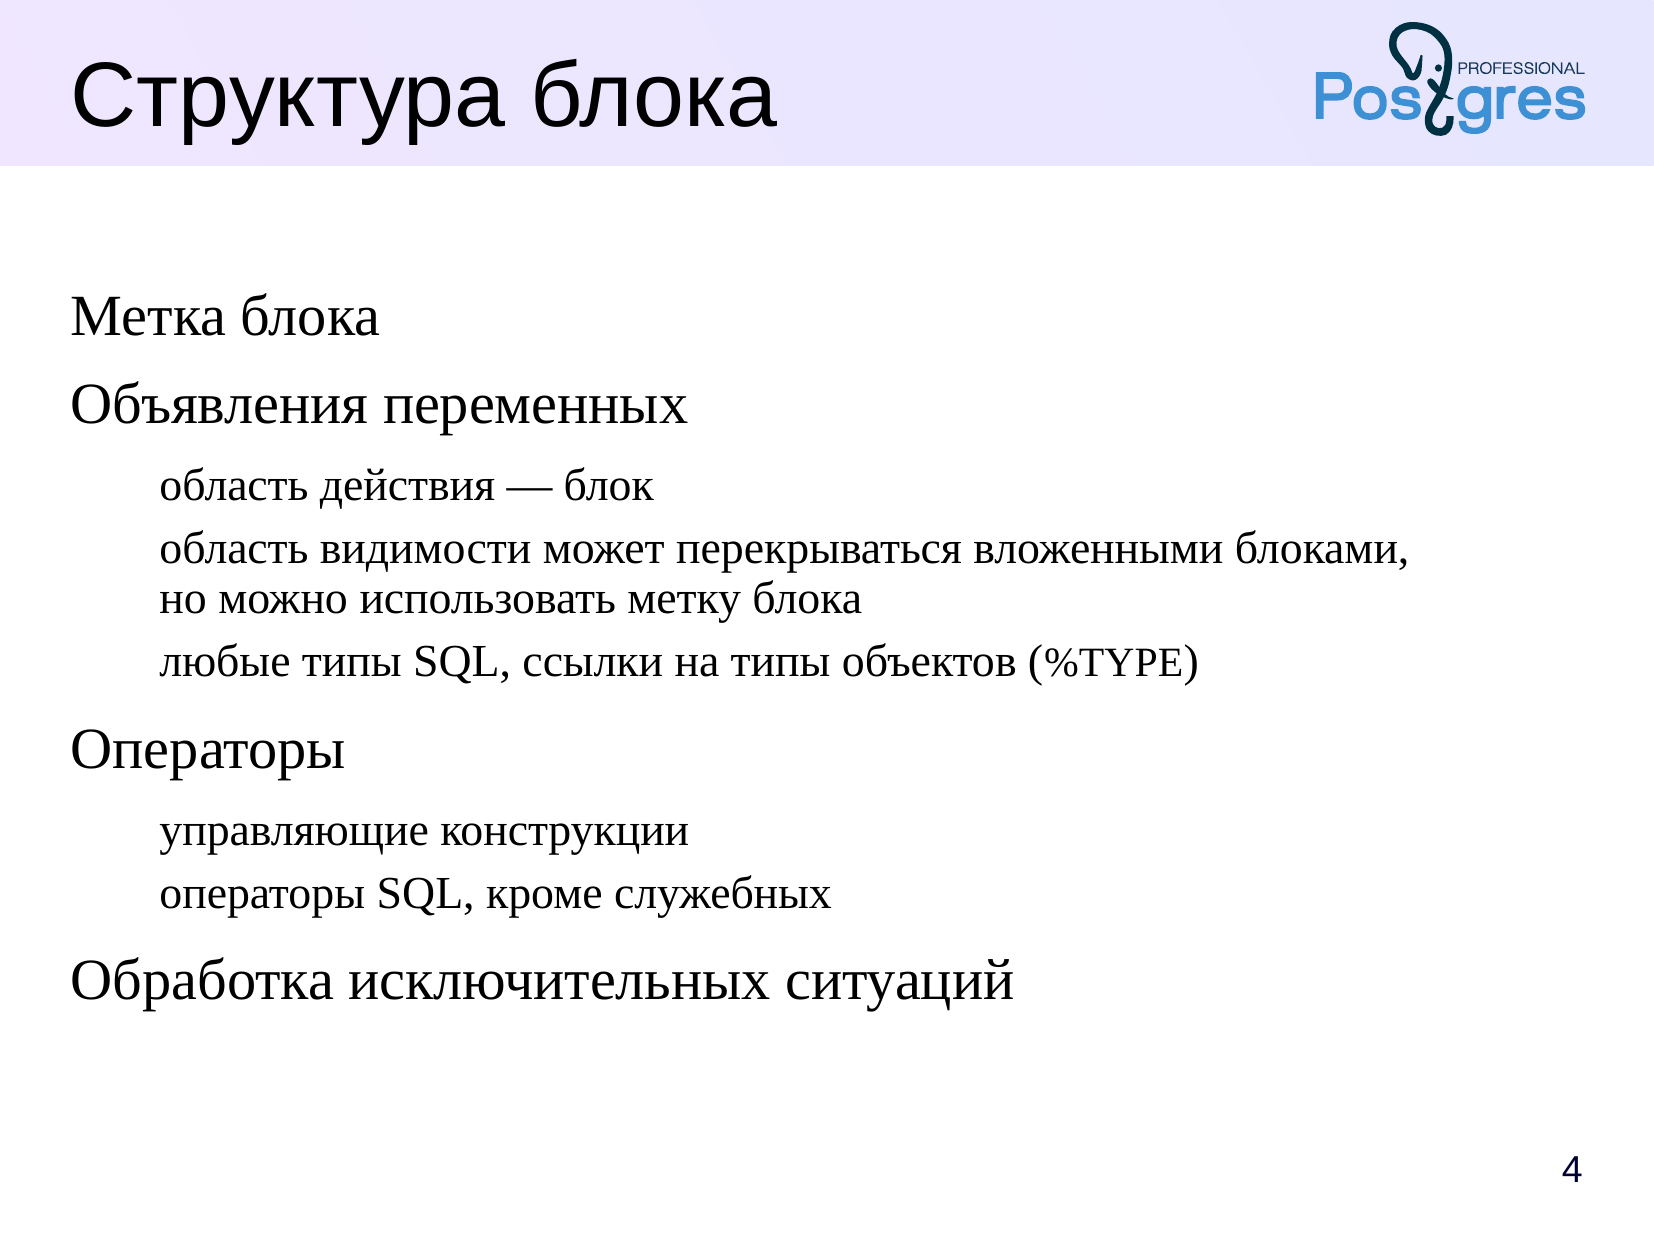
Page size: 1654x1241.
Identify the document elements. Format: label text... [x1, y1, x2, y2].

title Структура блока [70, 43, 1241, 147]
list Метка блока Объявления переменных область действия — блок область видимости может перекрываться вложенными блоками, но можно использовать метку блока любые типы SQL, ссылки на типы объектов (%TYPE) Операторы управляющие конструкции операторы SQL, кроме служебных Обработка исключительных ситуаций [70, 283, 1583, 1141]
